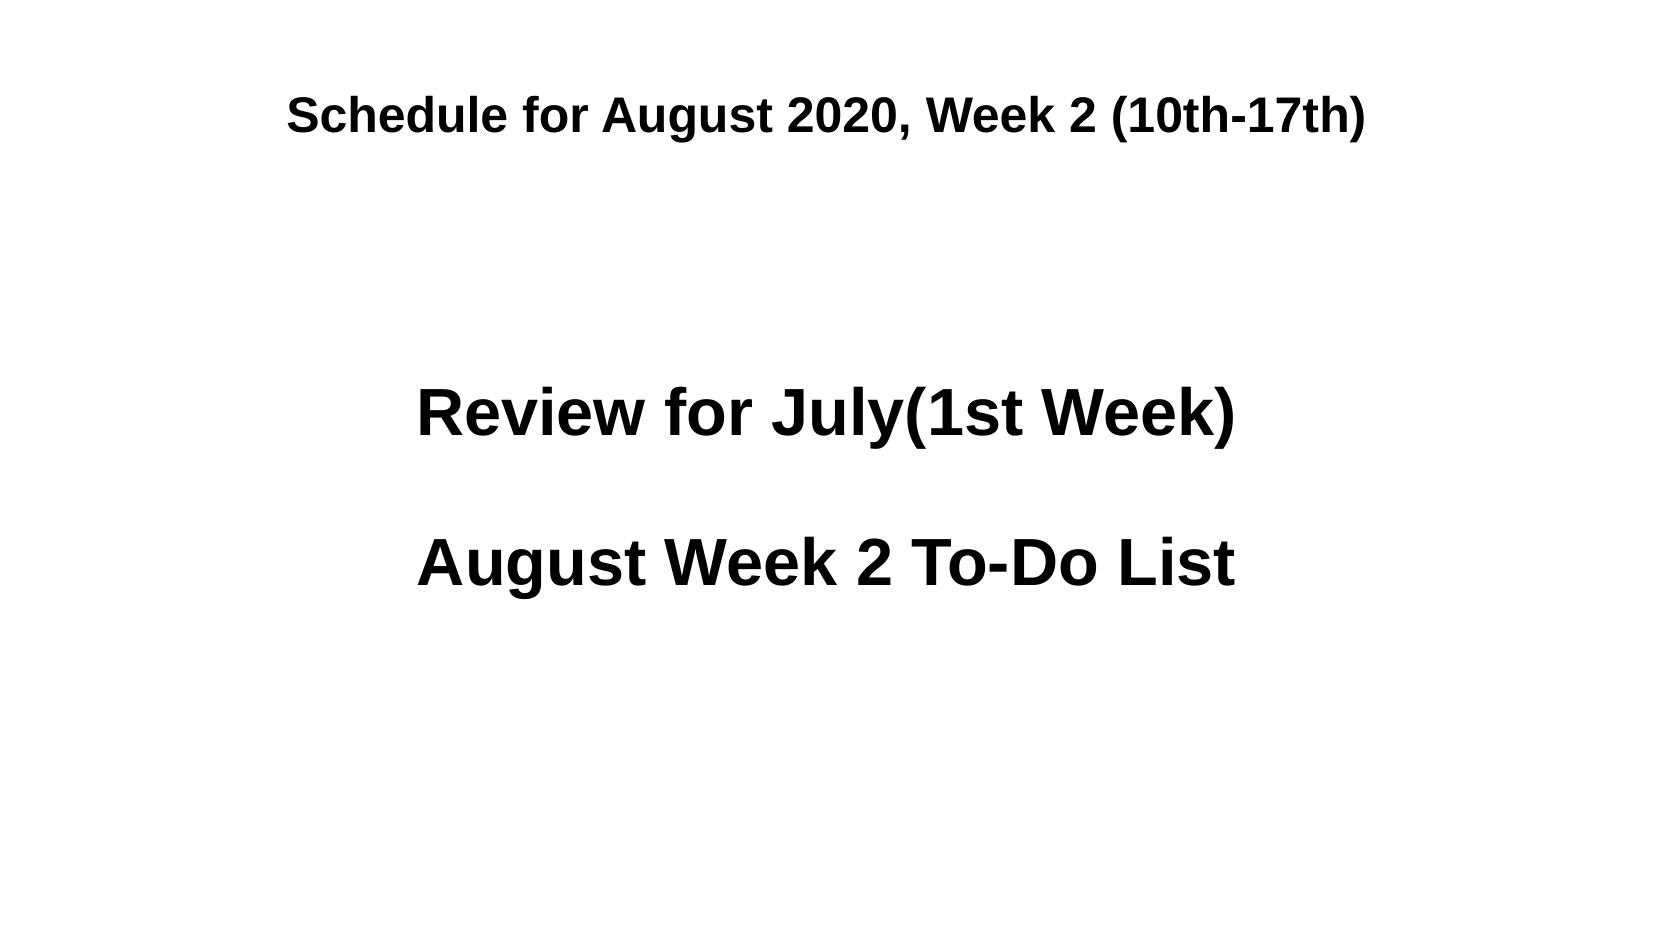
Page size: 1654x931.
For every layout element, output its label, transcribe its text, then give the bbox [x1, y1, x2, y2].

subtitle Review for July(1st Week) August Week 2 To-Do List [82, 217, 1571, 758]
title Schedule for August 2020, Week 2 (10th-17th) [82, 37, 1571, 193]
